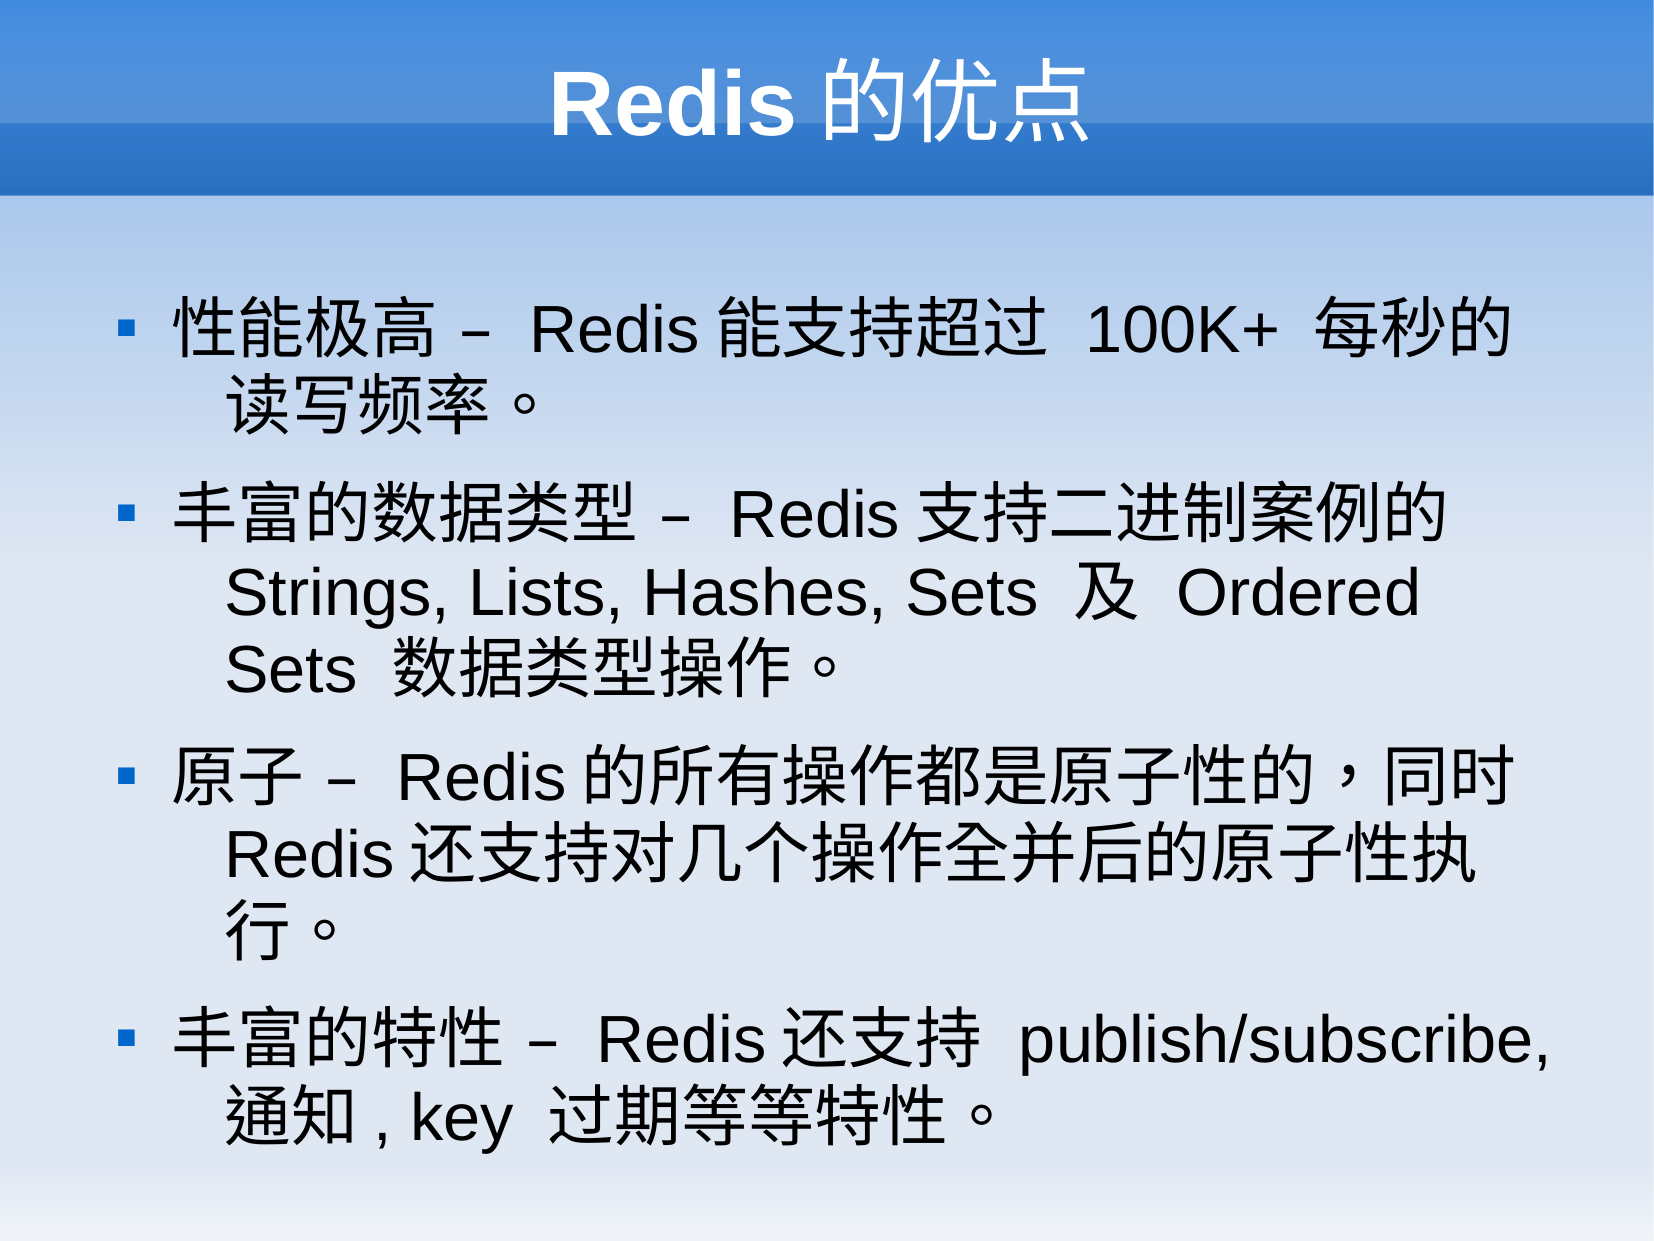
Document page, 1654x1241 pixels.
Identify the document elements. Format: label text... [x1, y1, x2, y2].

picture [0, 0, 1654, 1241]
title Redis的优点 [76, 0, 1565, 208]
list 性能极高 – Redis能支持超过 100K+ 每秒的读写频率。 丰富的数据类型 – Redis支持二进制案例的 Strings, Lists, Hashes, Sets 及 Ordered Sets 数据类型操作。 原子 – Redis的所有操作都是原子性的，同时Redis还支持对几个操作全并后的原子性执行。 丰富的特性 – Redis还支持 publish/subscribe, 通知, key 过期等等特性。 [82, 290, 1571, 1157]
